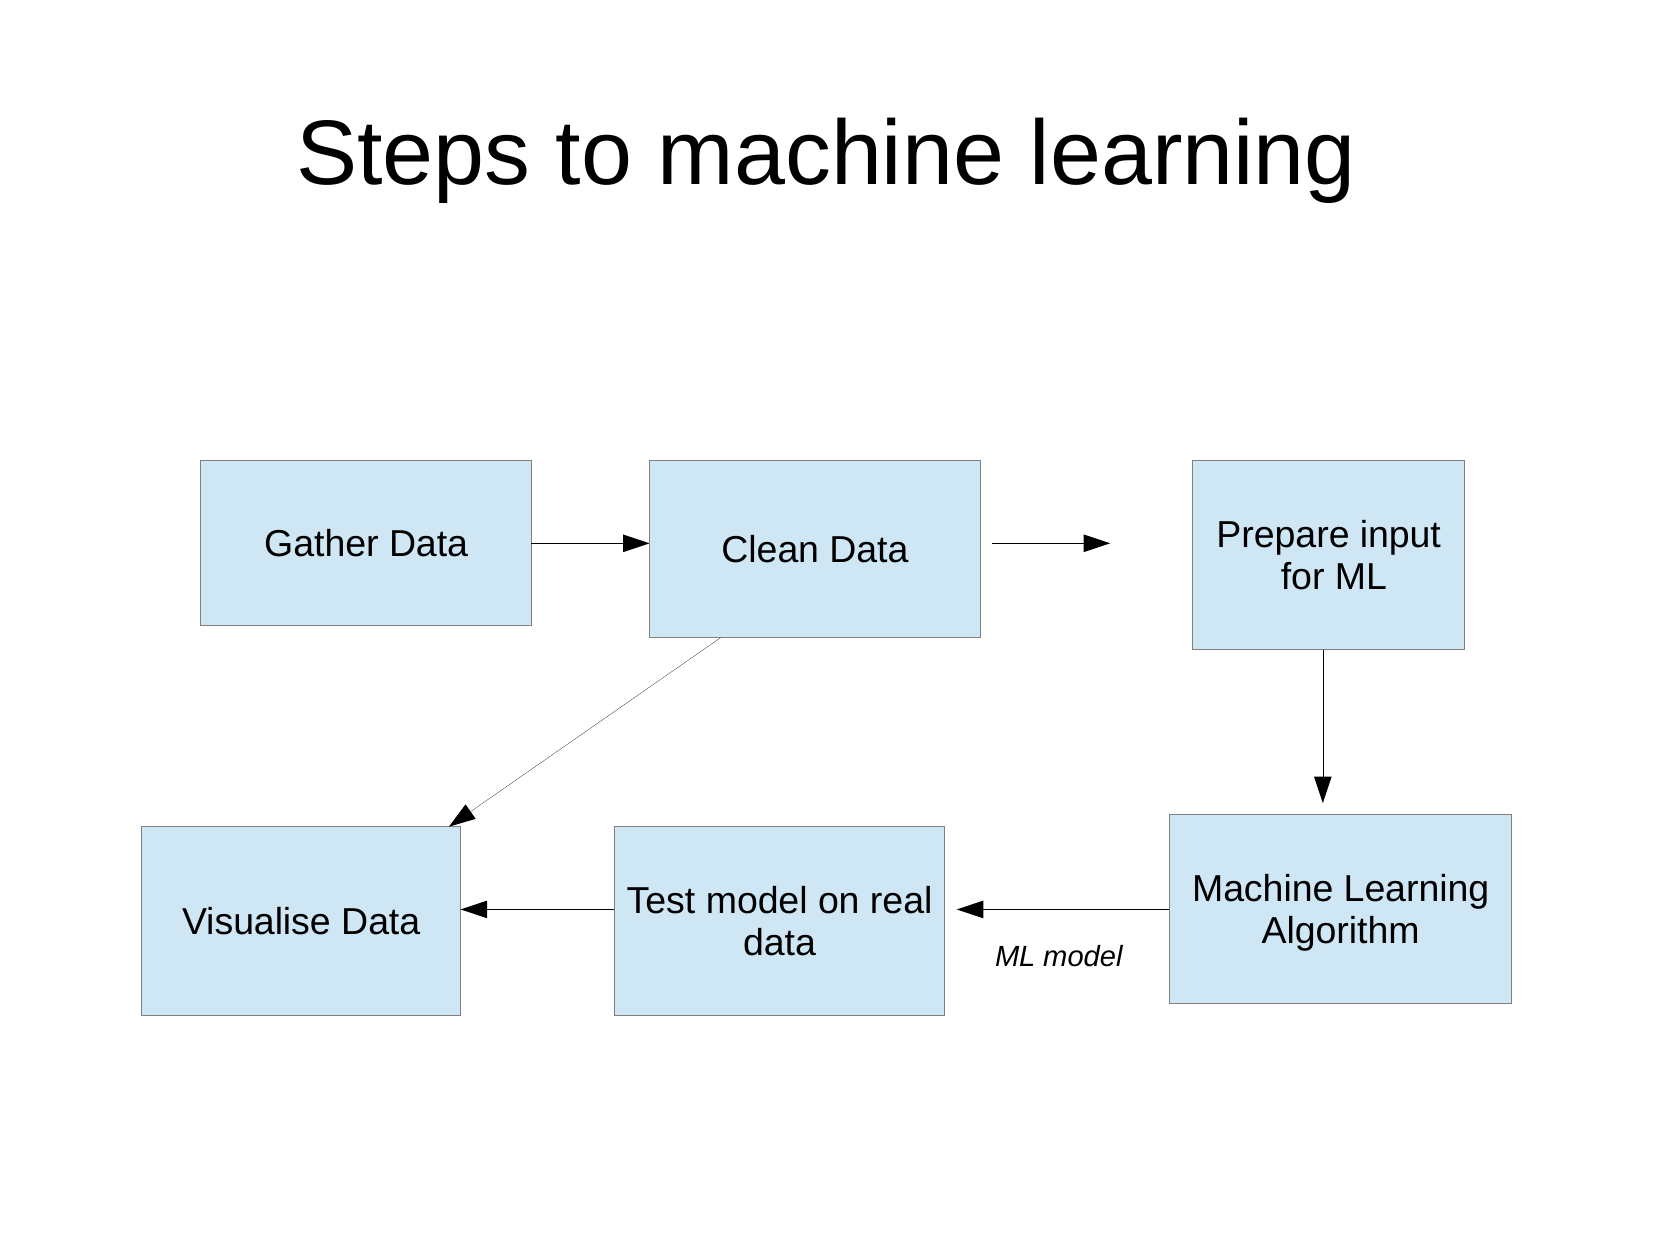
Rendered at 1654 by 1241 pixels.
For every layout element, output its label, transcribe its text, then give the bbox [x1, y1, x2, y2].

title Steps to machine learning [82, 49, 1571, 257]
text_box Visualise Data [141, 826, 461, 1016]
text_box Clean Data [649, 460, 981, 638]
text_box ML model [980, 932, 1138, 981]
text_box Machine Learning Algorithm [1169, 814, 1512, 1004]
text_box Gather Data [200, 460, 532, 626]
text_box Prepare input for ML [1192, 460, 1465, 650]
text_box Test model on real data [614, 826, 945, 1016]
